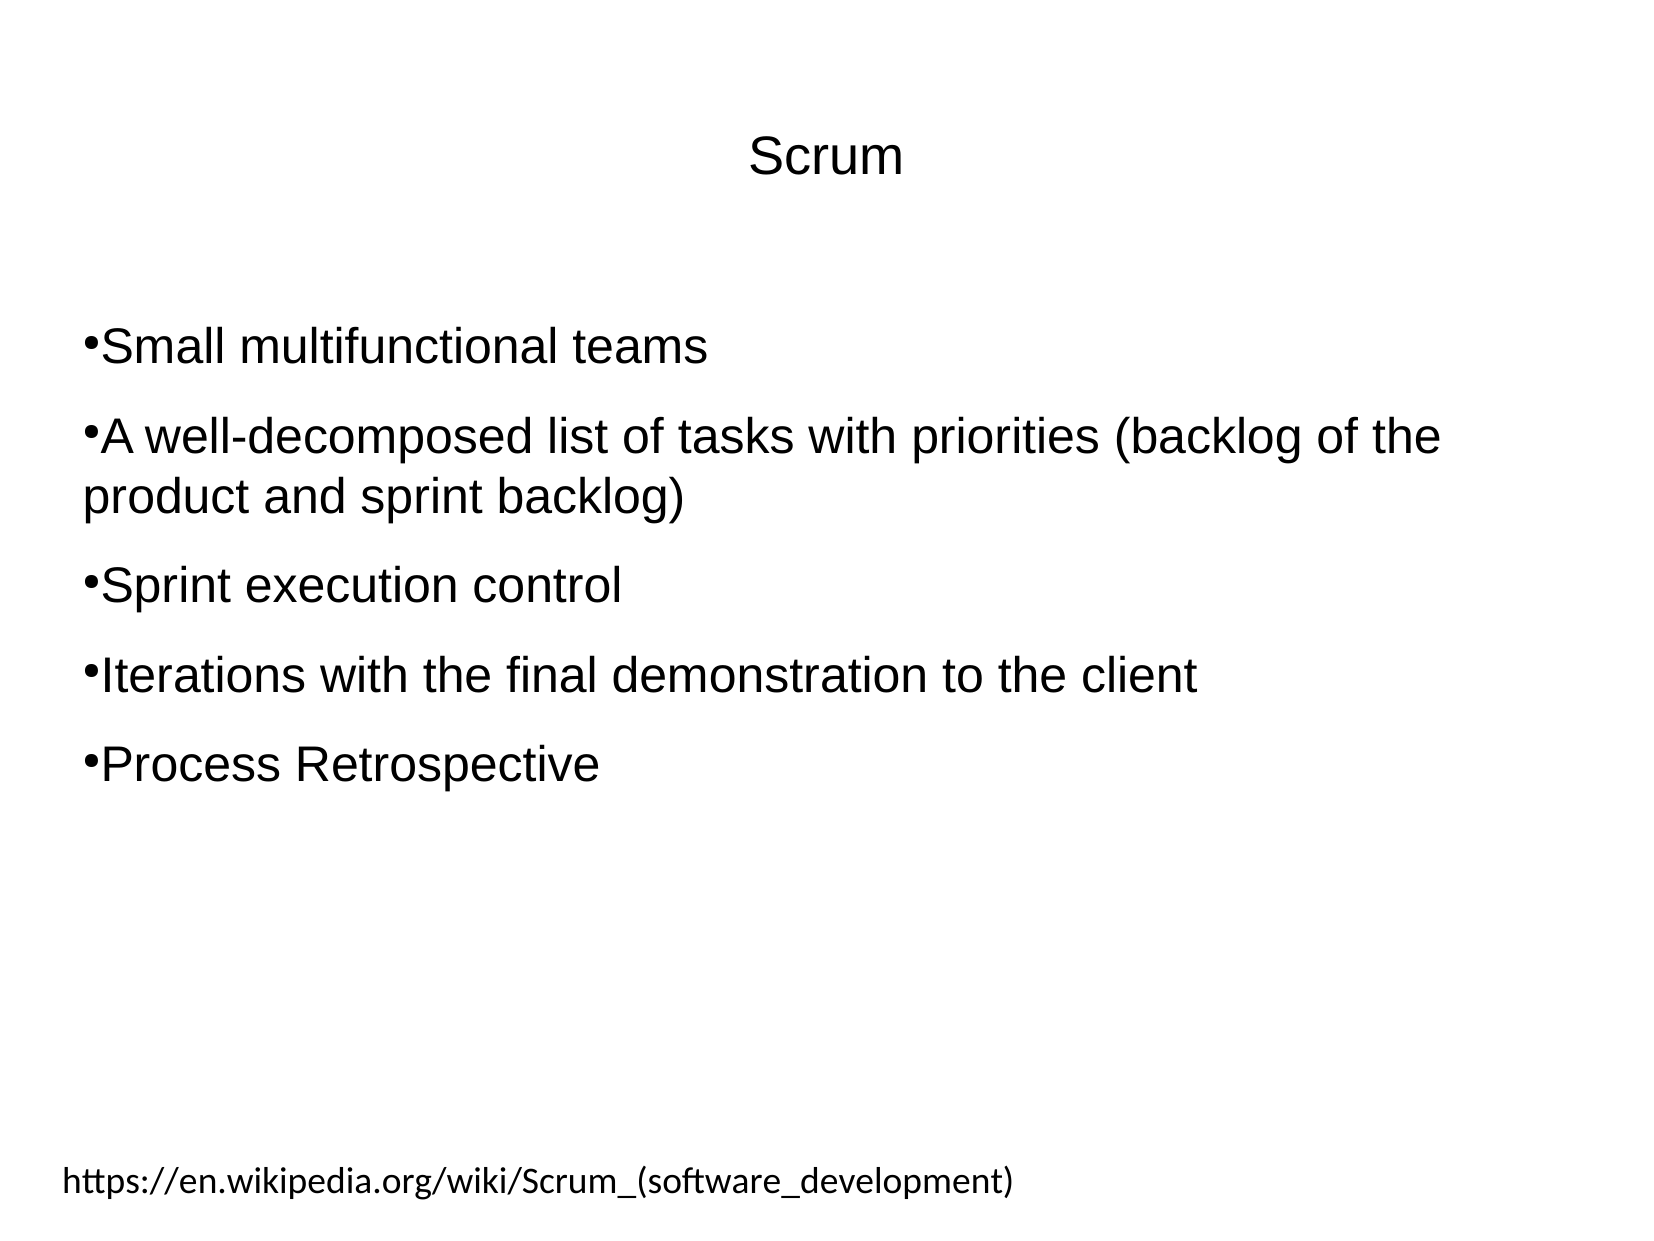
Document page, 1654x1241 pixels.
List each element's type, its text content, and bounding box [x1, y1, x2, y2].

list Small multifunctional teams A well-decomposed list of tasks with priorities (backlog of the product and sprint backlog) Sprint execution control Iterations with the final demonstration to the client Process Retrospective [82, 224, 1571, 1146]
text_box https://en.wikipedia.org/wiki/Scrum_(software_development) [47, 1157, 1037, 1225]
title Scrum [82, 49, 1571, 224]
